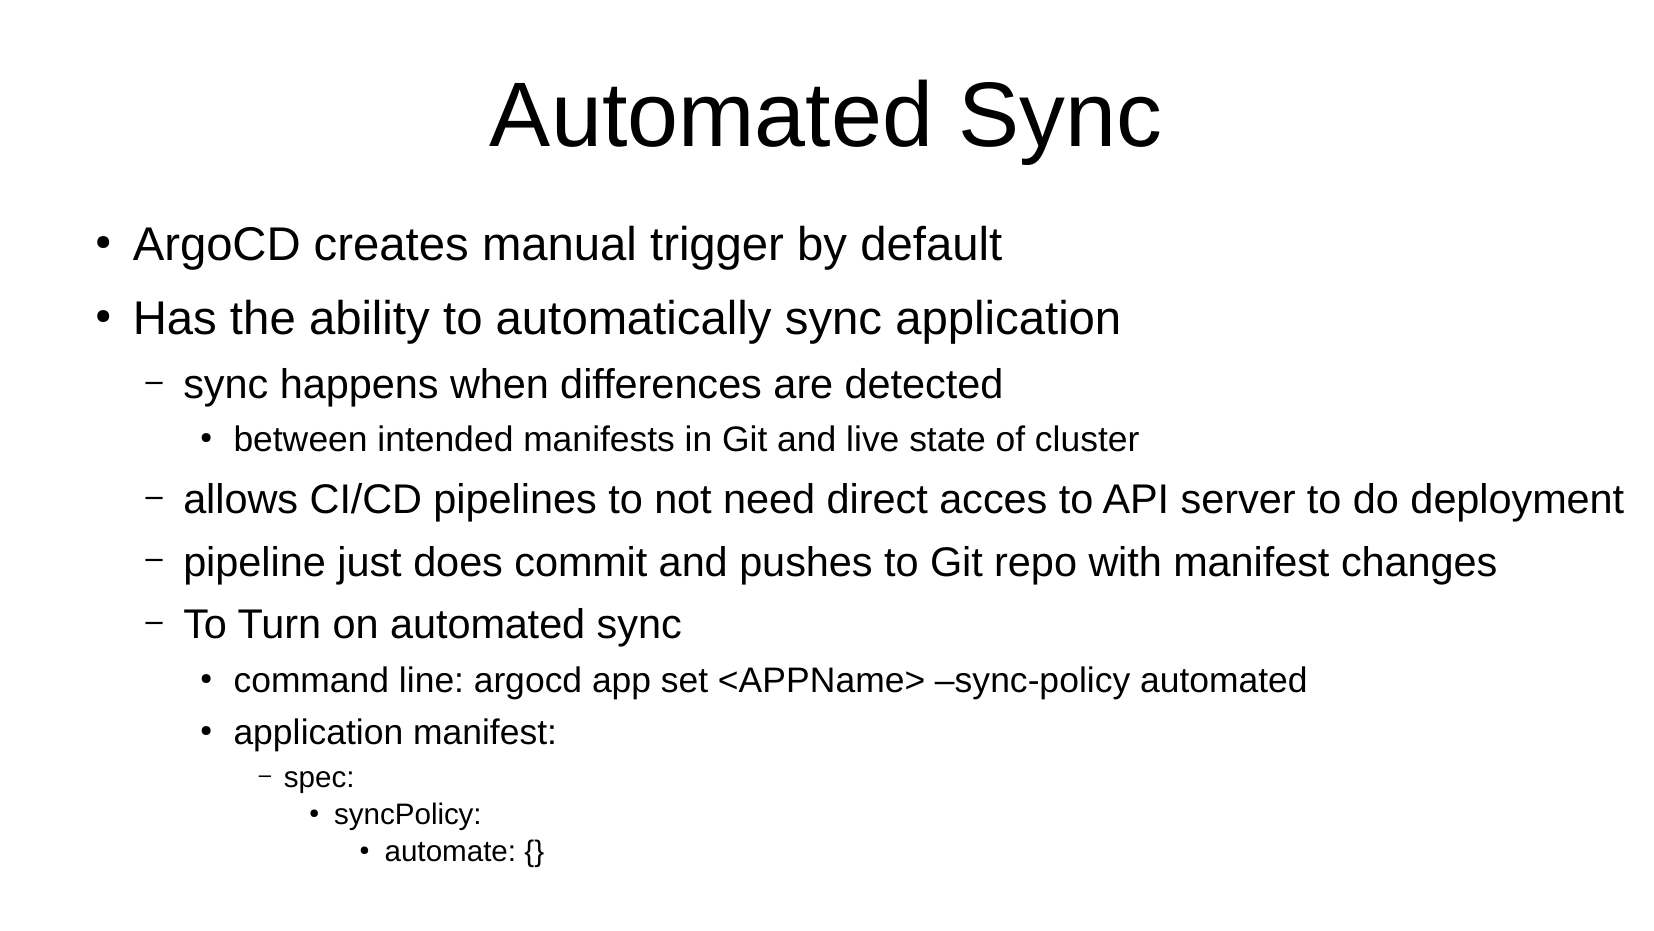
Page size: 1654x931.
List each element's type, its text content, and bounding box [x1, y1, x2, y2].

title Automated Sync [82, 37, 1571, 193]
list ArgoCD creates manual trigger by default Has the ability to automatically sync application sync happens when differences are detected between intended manifests in Git and live state of cluster allows CI/CD pipelines to not need direct acces to API server to do deployment pipeline just does commit and pushes to Git repo with manifest changes To Turn on automated sync command line: argocd app set <APPName> –sync-policy automated application manifest: spec: syncPolicy: automate: {} [82, 217, 1636, 916]
